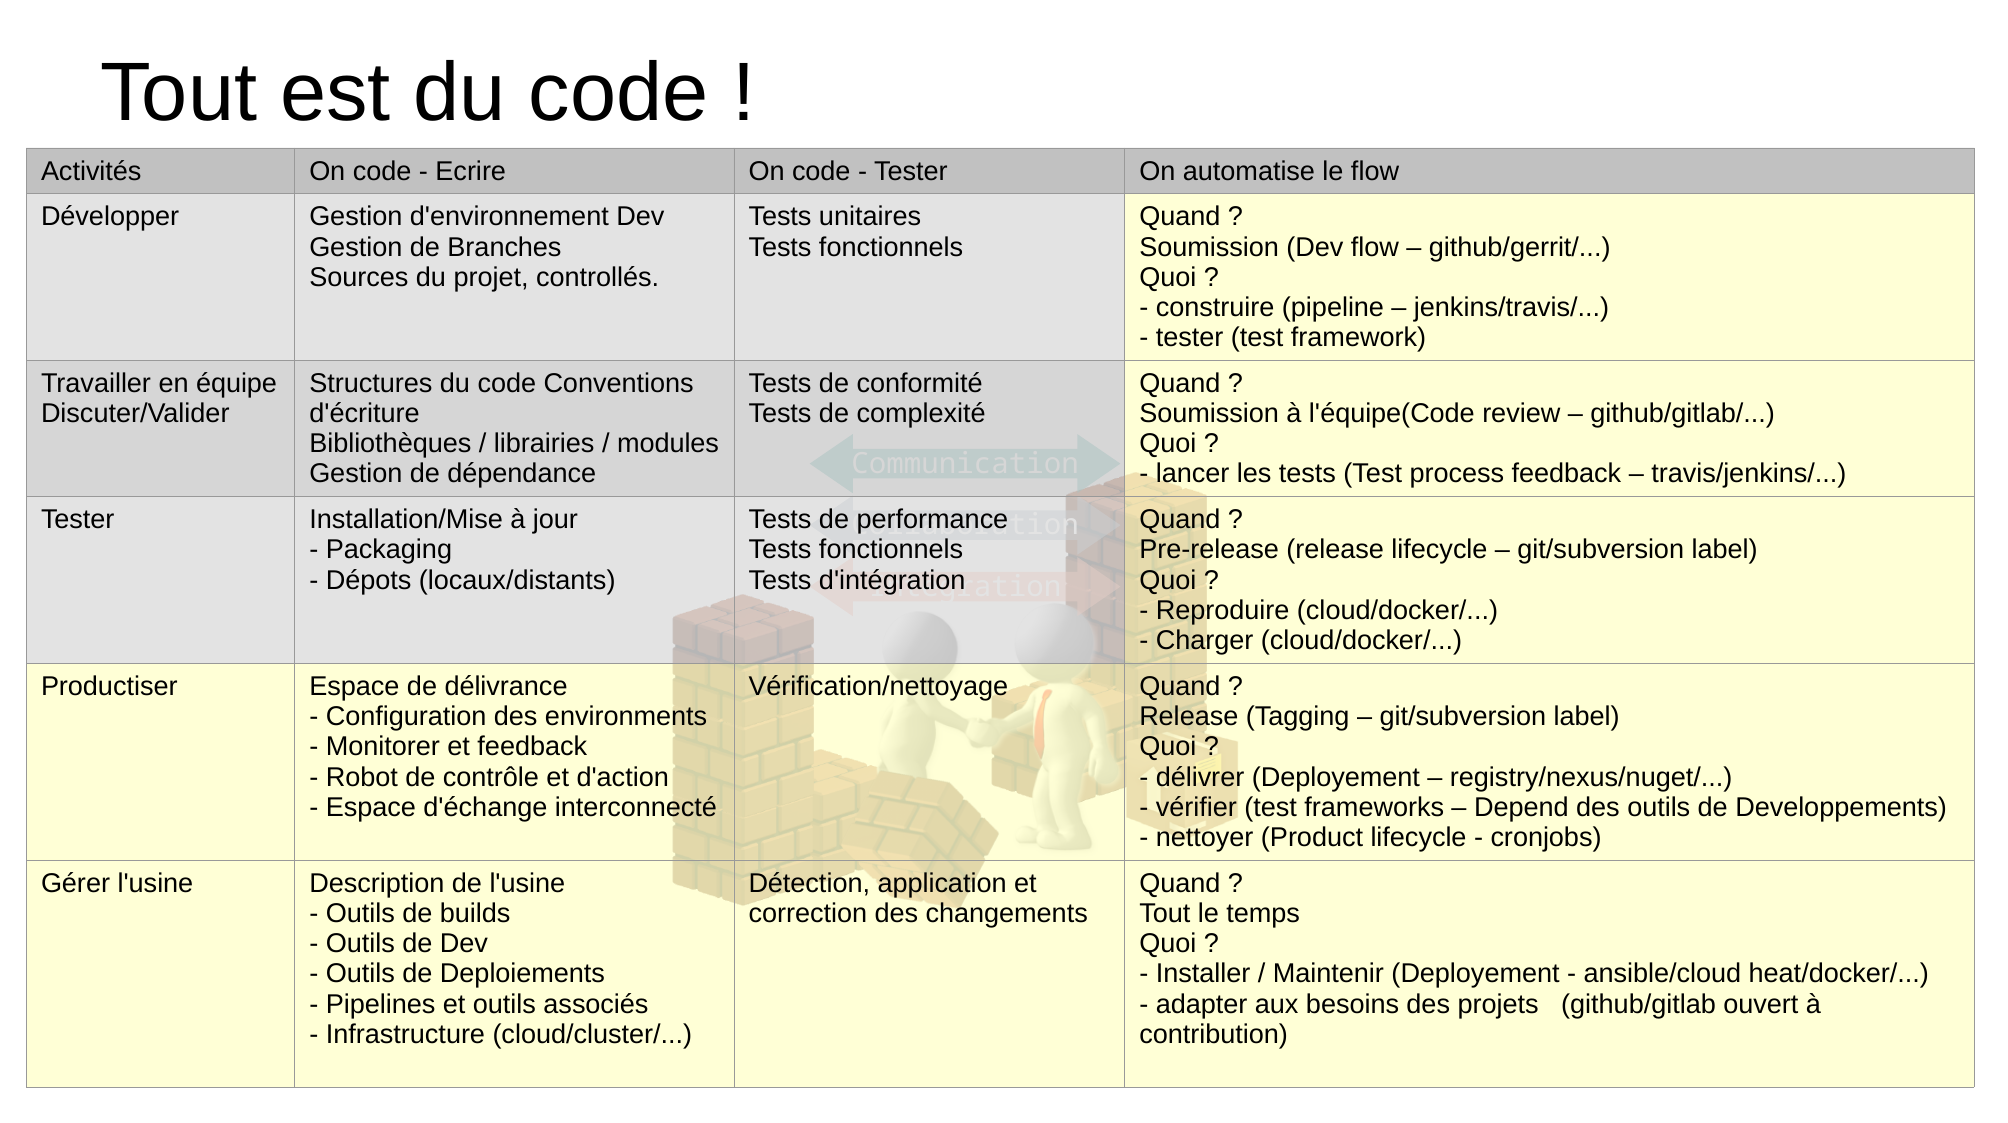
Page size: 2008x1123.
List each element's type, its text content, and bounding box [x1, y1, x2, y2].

table_cell Tests unitaires Tests fonctionnels [735, 194, 1124, 360]
table_header Activités [27, 149, 294, 193]
table_cell Installation/Mise à jour - Packaging - Dépots (locaux/distants) [295, 497, 734, 663]
table_header On code - Tester [735, 149, 1124, 193]
table_cell Vérification/nettoyage [735, 664, 1124, 860]
table_cell Quand ? Pre-release (release lifecycle – git/subversion label) Quoi ? - Reproduire (cloud/docker/...) - Charger (cloud/docker/...) [1125, 497, 1974, 663]
table_cell Quand ? Release (Tagging – git/subversion label) Quoi ? - délivrer (Deployement – registry/nexus/nuget/...) - vérifier (test frameworks – Depend des outils de Developpements) - nettoyer (Product lifecycle - cronjobs) [1125, 664, 1974, 860]
table_cell Structures du code Conventions d'écriture Bibliothèques / librairies / modules Gestion de dépendance [295, 361, 734, 496]
table_cell Tester [27, 497, 294, 663]
table_cell Description de l'usine - Outils de builds - Outils de Dev - Outils de Deploiements - Pipelines et outils associés - Infrastructure (cloud/cluster/...) [295, 861, 734, 1087]
table_cell Tests de conformité Tests de complexité [735, 361, 1124, 496]
table_cell Gérer l'usine [27, 861, 294, 1087]
table_cell Espace de délivrance - Configuration des environments - Monitorer et feedback - Robot de contrôle et d'action - Espace d'échange interconnecté [295, 664, 734, 860]
table_header On automatise le flow [1125, 149, 1974, 193]
table_header On code - Ecrire [295, 149, 734, 193]
table_cell Quand ? Soumission à l'équipe(Code review – github/gitlab/...) Quoi ? - lancer les tests (Test process feedback – travis/jenkins/...) [1125, 361, 1974, 496]
table_cell Travailler en équipe Discuter/Valider [27, 361, 294, 496]
table_cell Quand ? Soumission (Dev flow – github/gerrit/...) Quoi ? - construire (pipeline – jenkins/travis/...) - tester (test framework) [1125, 194, 1974, 360]
table_cell Quand ? Tout le temps Quoi ? - Installer / Maintenir (Deployement - ansible/cloud heat/docker/...) - adapter aux besoins des projets (github/gitlab ouvert à contribution) [1125, 861, 1974, 1087]
table_cell Productiser [27, 664, 294, 860]
table_cell Tests de performance Tests fonctionnels Tests d'intégration [735, 497, 1124, 663]
title Tout est du code ! [100, 44, 1908, 148]
table_cell Gestion d'environnement Dev Gestion de Branches Sources du projet, controllés. [295, 194, 734, 360]
table_cell Détection, application et correction des changements [735, 861, 1124, 1087]
table_cell Développer [27, 194, 294, 360]
